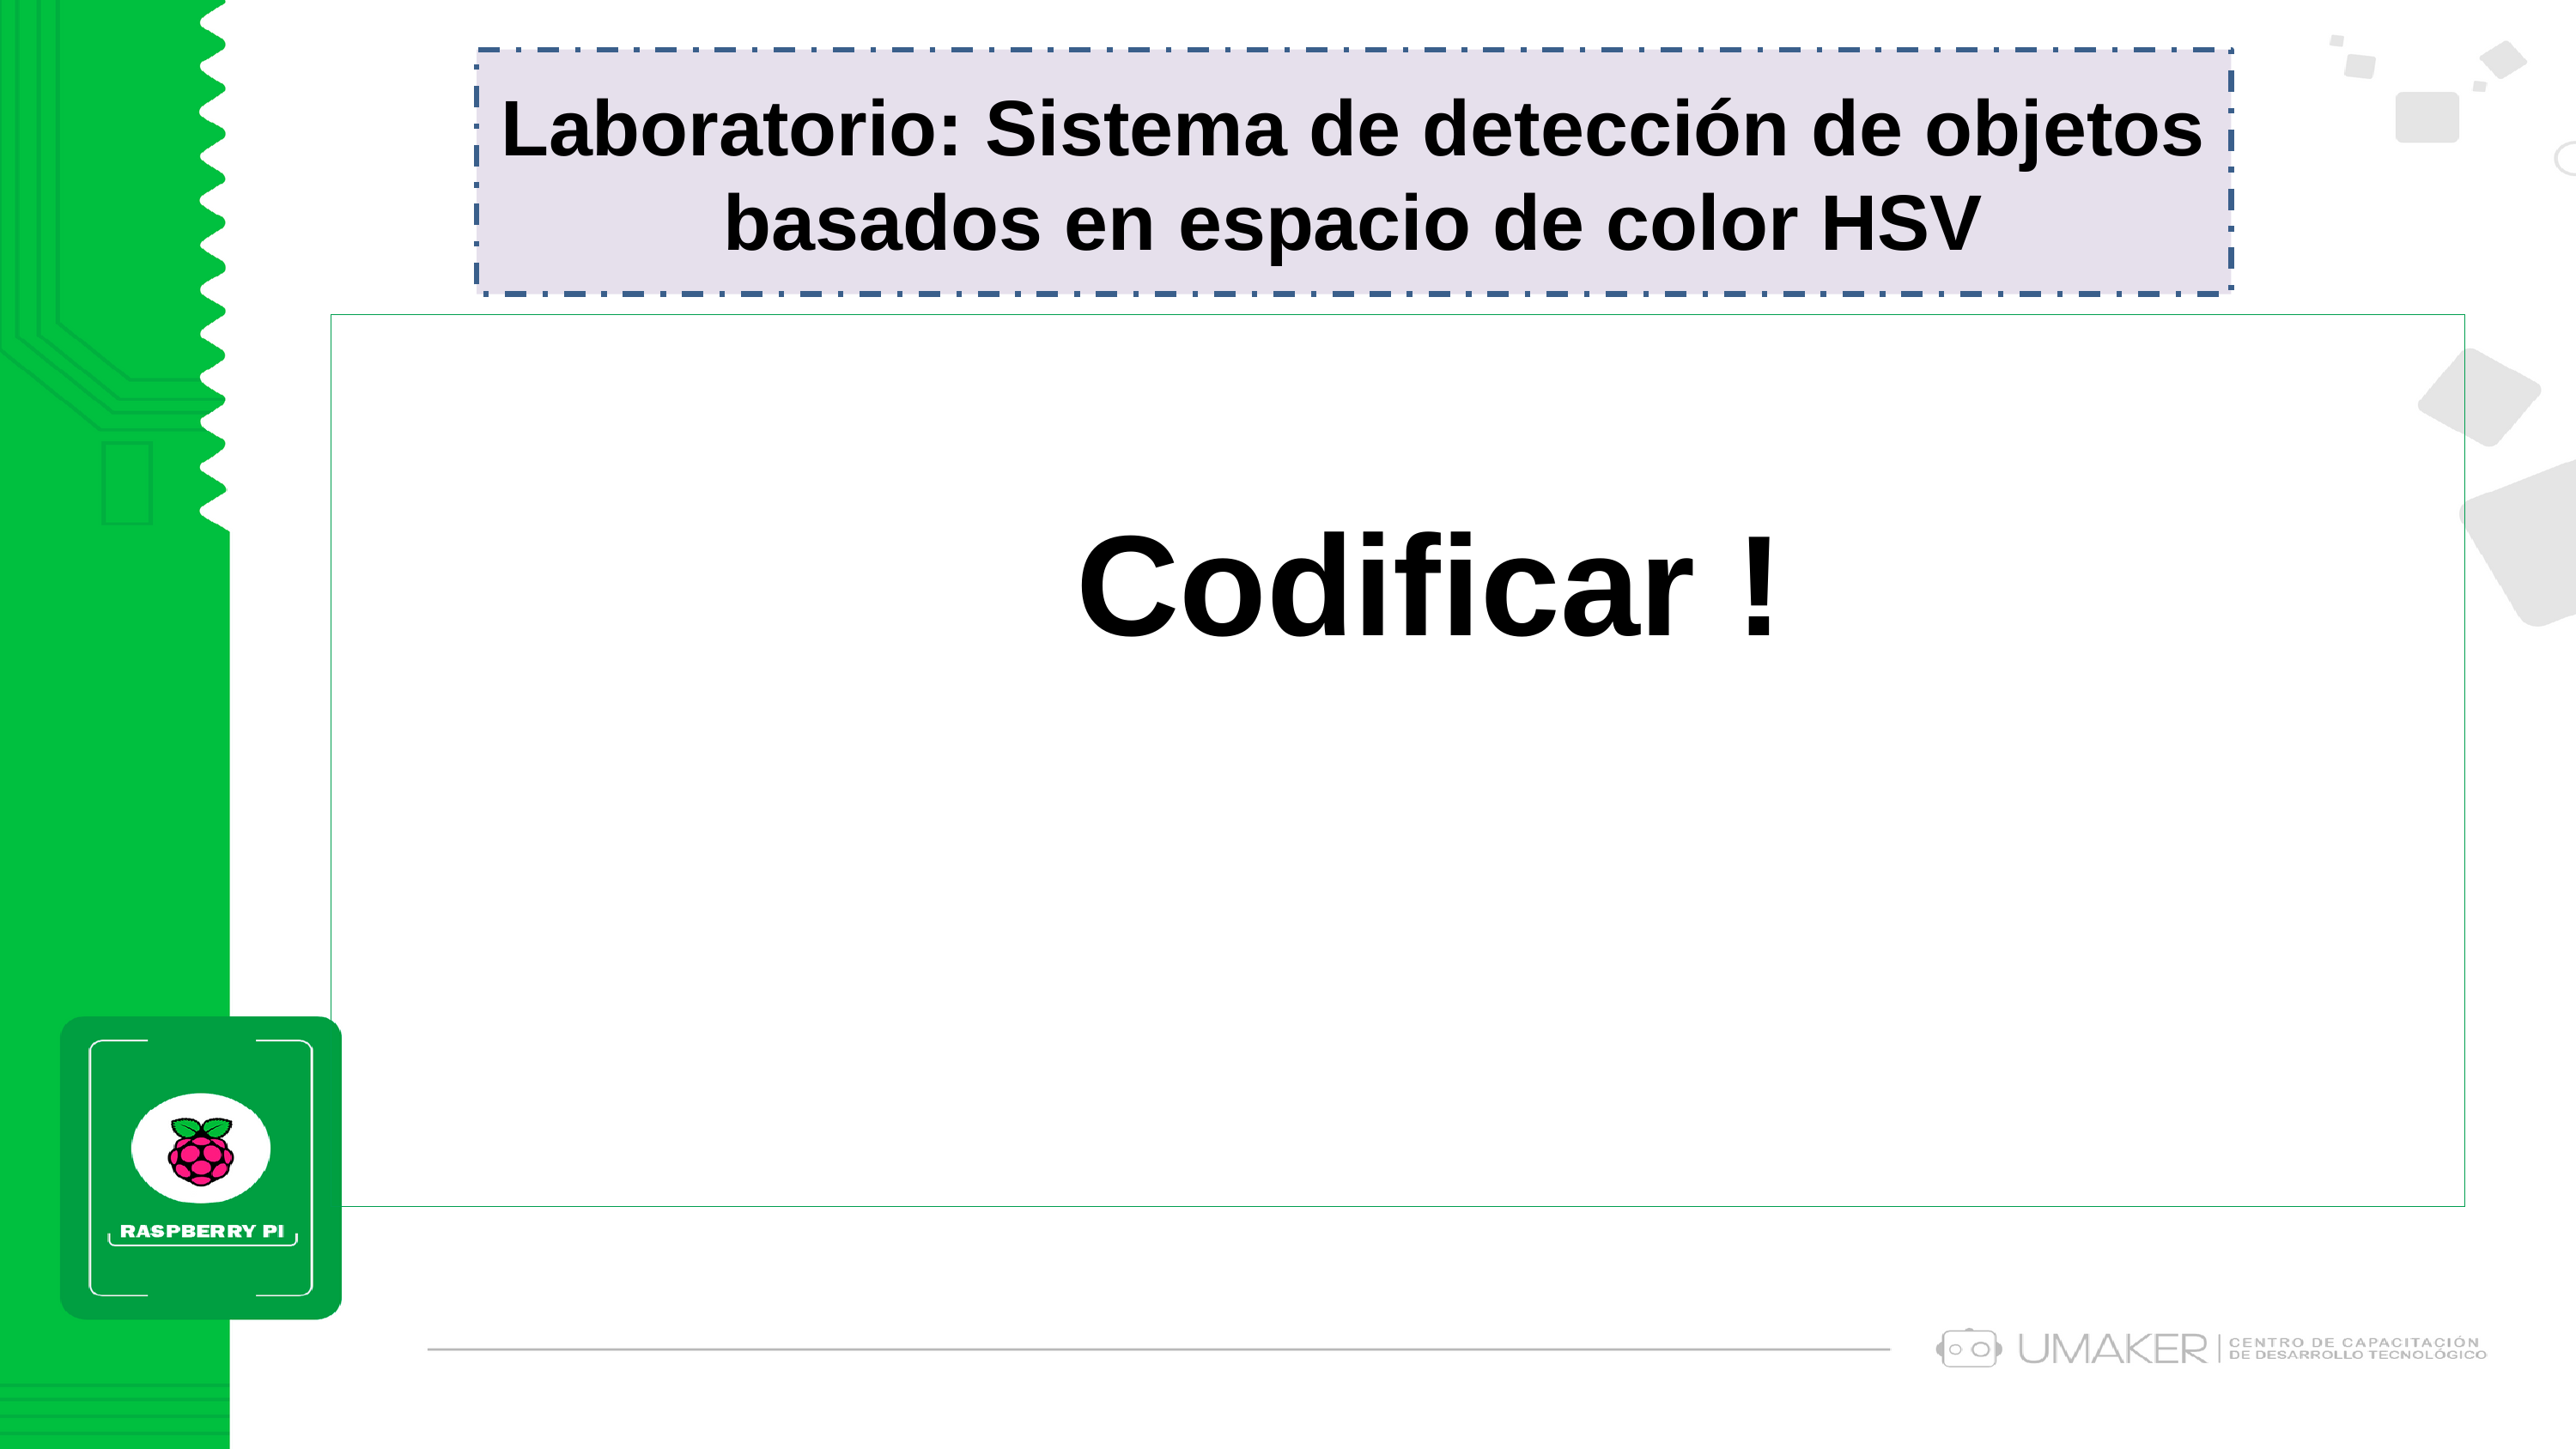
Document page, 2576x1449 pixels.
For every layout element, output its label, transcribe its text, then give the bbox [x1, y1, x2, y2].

text_box Laboratorio: Sistema de detección de objetos basados en espacio de color HSV [477, 49, 2232, 294]
picture [0, 0, 2576, 1449]
text_box Codificar ! [331, 314, 2465, 1207]
